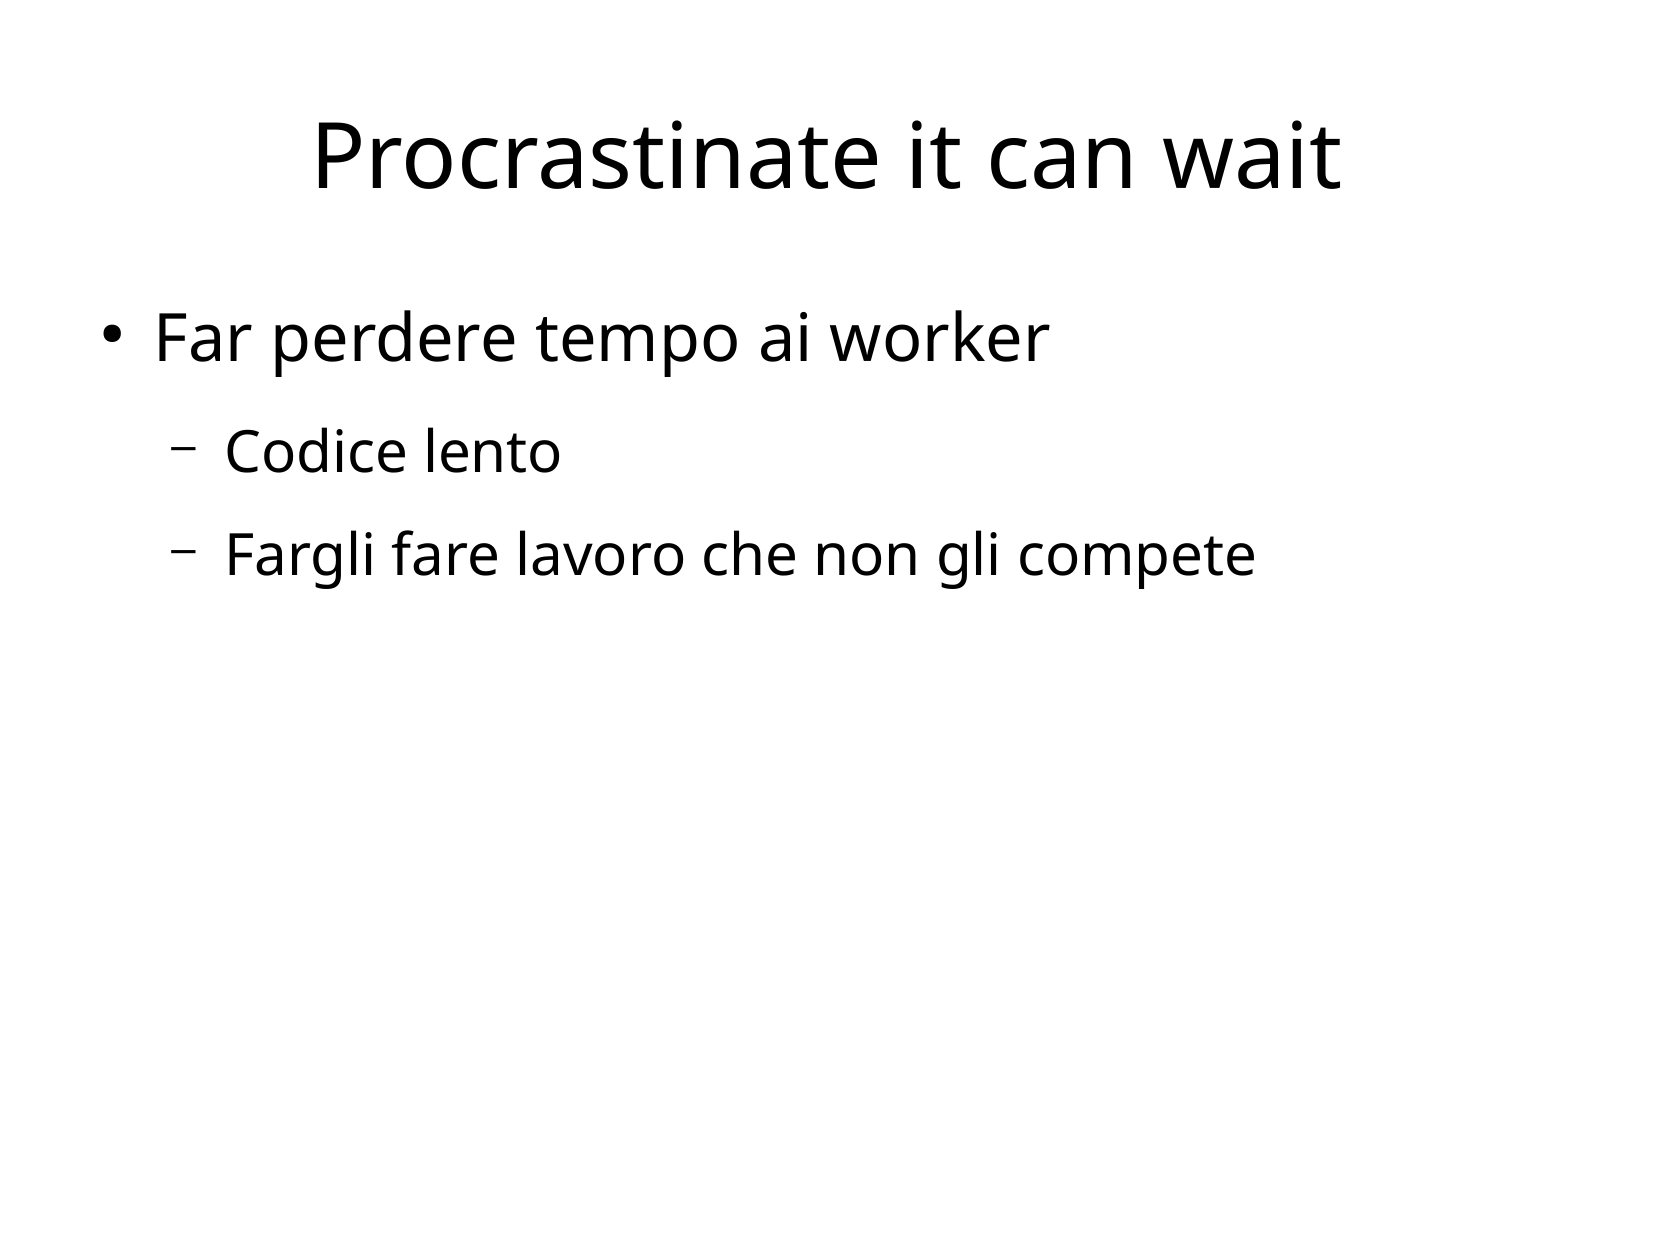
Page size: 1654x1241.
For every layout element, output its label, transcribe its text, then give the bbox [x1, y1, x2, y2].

title Procrastinate it can wait [82, 49, 1571, 257]
list Far perdere tempo ai worker Codice lento Fargli fare lavoro che non gli compete [82, 290, 1571, 1010]
